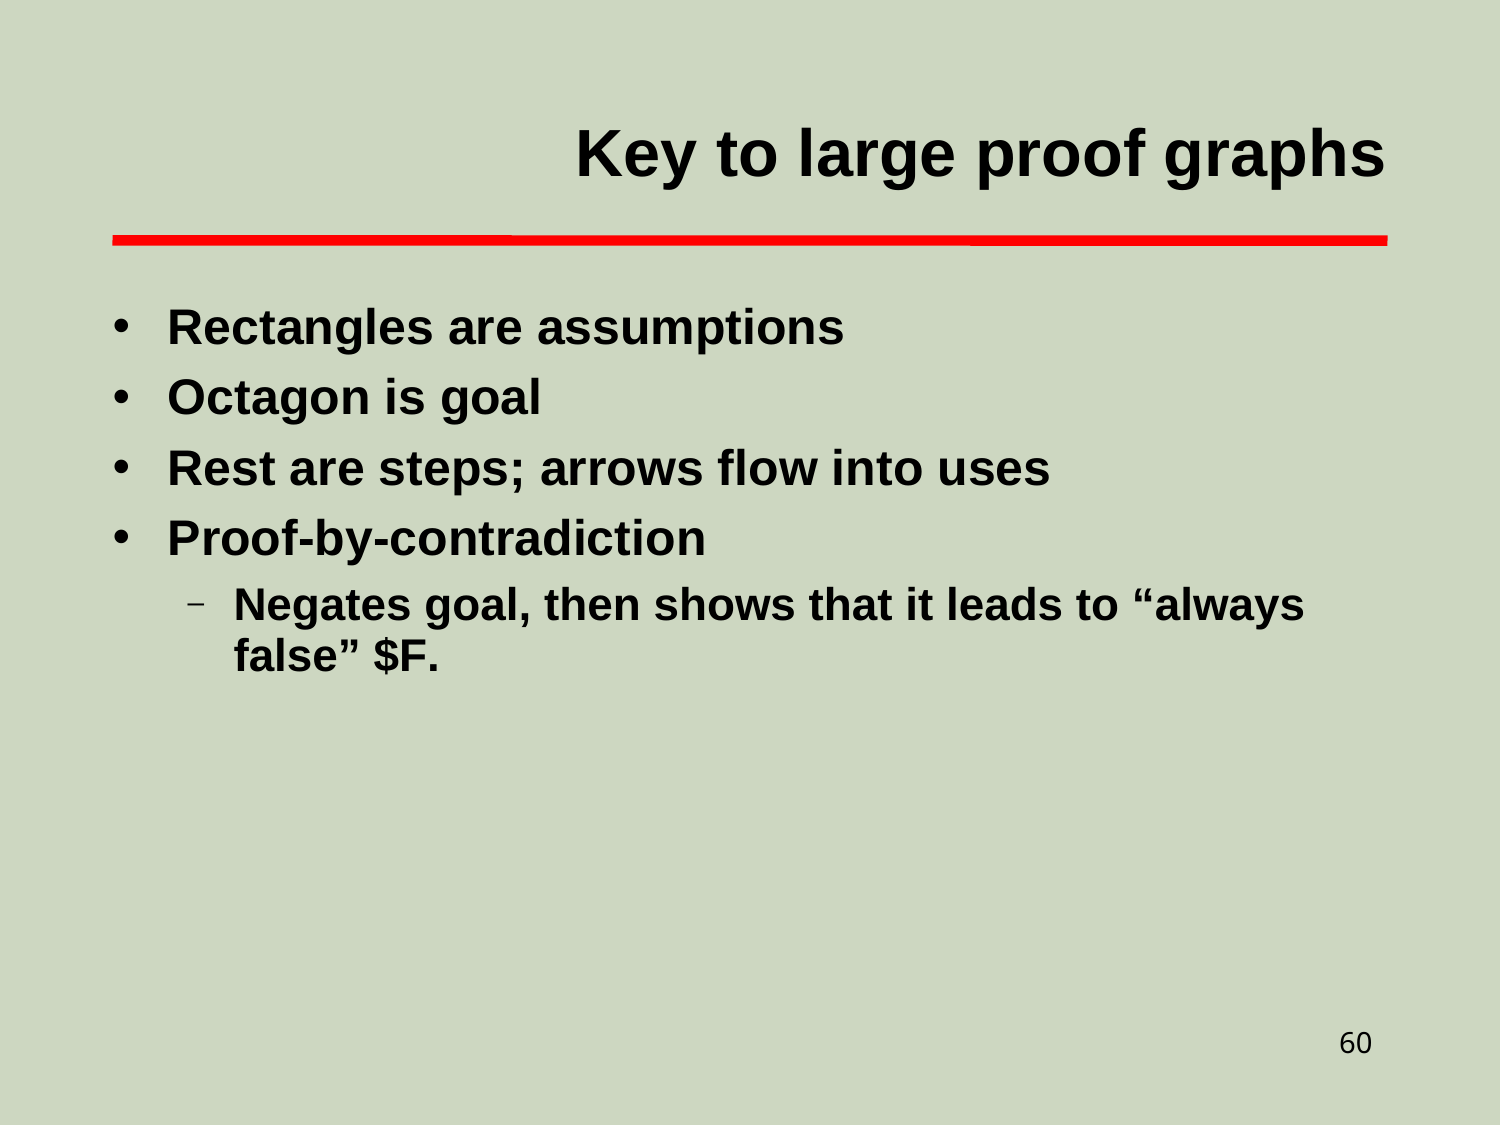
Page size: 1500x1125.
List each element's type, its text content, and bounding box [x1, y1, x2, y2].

list Rectangles are assumptions Octagon is goal Rest are steps; arrows flow into uses Proof-by-contradiction Negates goal, then shows that it leads to “always false” $F. [112, 299, 1387, 1099]
title Key to large proof graphs [124, 93, 1387, 216]
